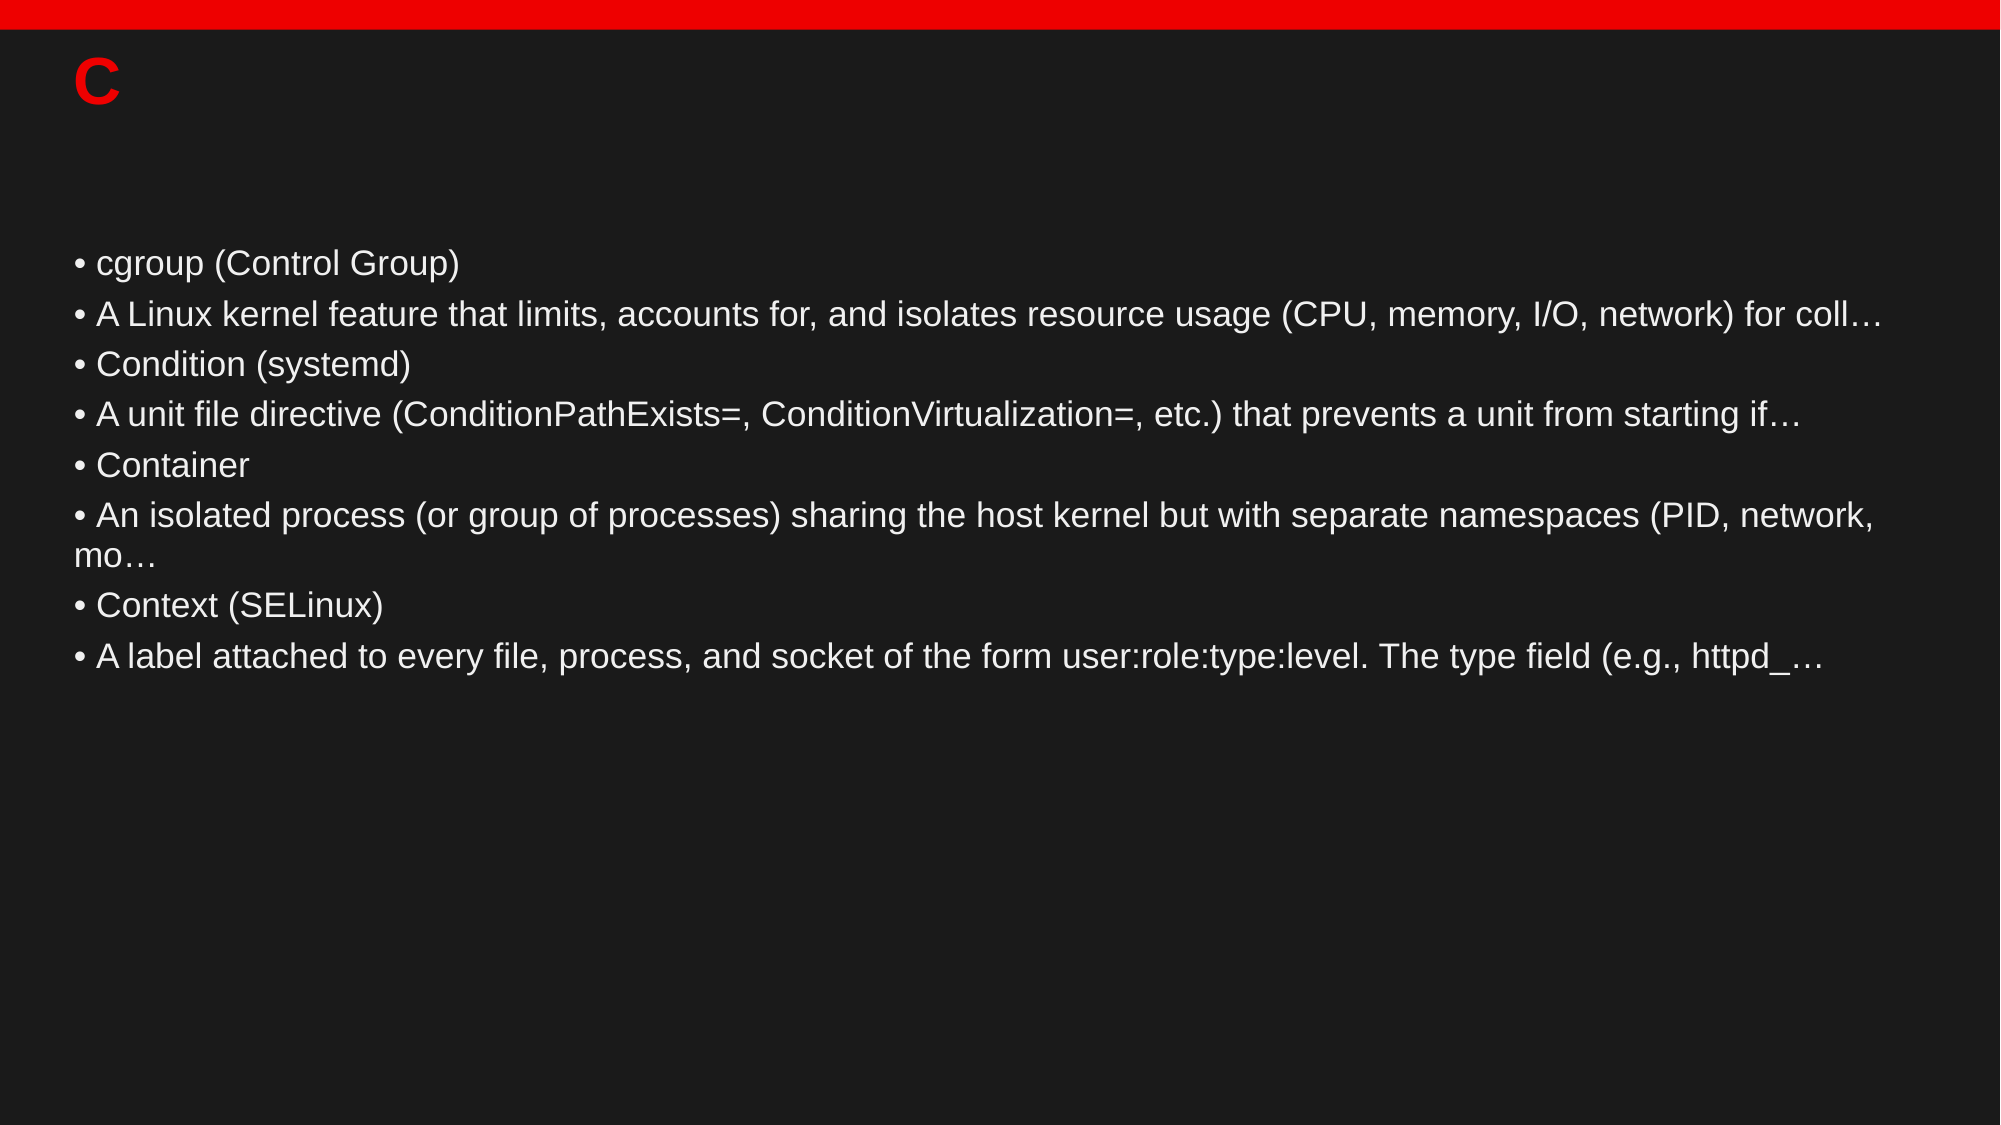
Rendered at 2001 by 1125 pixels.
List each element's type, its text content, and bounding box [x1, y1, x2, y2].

text_box C [59, 36, 1942, 208]
text_box [0, 0, 2001, 30]
text_box • cgroup (Control Group) • A Linux kernel feature that limits, accounts for, and isolates resource usage (CPU, memory, I/O, network) for coll… • Condition (systemd) • A unit file directive (ConditionPathExists=, ConditionVirtualization=, etc.) that prevents a unit from starting if… • Container • An isolated process (or group of processes) sharing the host kernel but with separate namespaces (PID, network, mo… • Context (SELinux) • A label attached to every file, process, and socket of the form user:role:type:level. The type field (e.g., httpd_… [59, 236, 1942, 1037]
